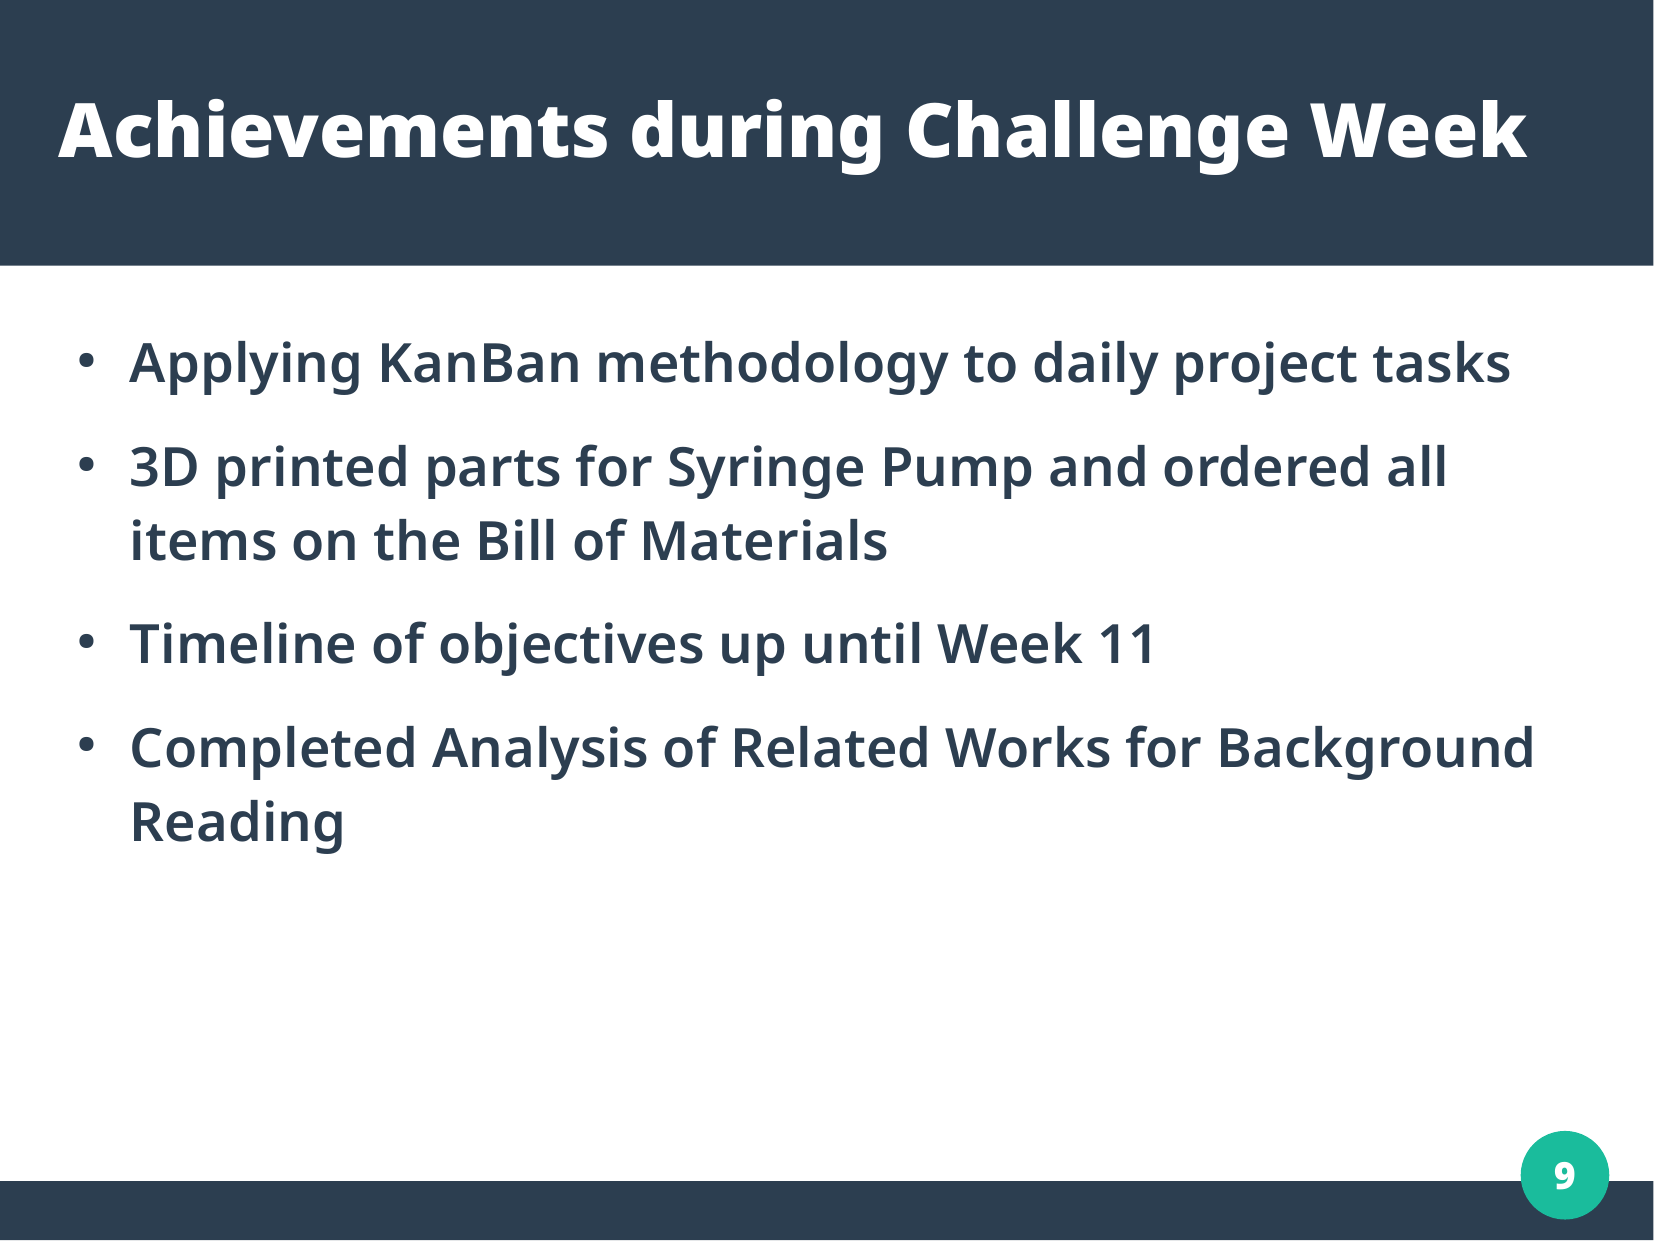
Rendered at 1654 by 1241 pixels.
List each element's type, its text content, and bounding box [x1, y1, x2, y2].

title Achievements during Challenge Week [59, 49, 1595, 207]
list Applying KanBan methodology to daily project tasks 3D printed parts for Syringe Pump and ordered all items on the Bill of Materials Timeline of objectives up until Week 11 Completed Analysis of Related Works for Background Reading [59, 324, 1595, 1152]
